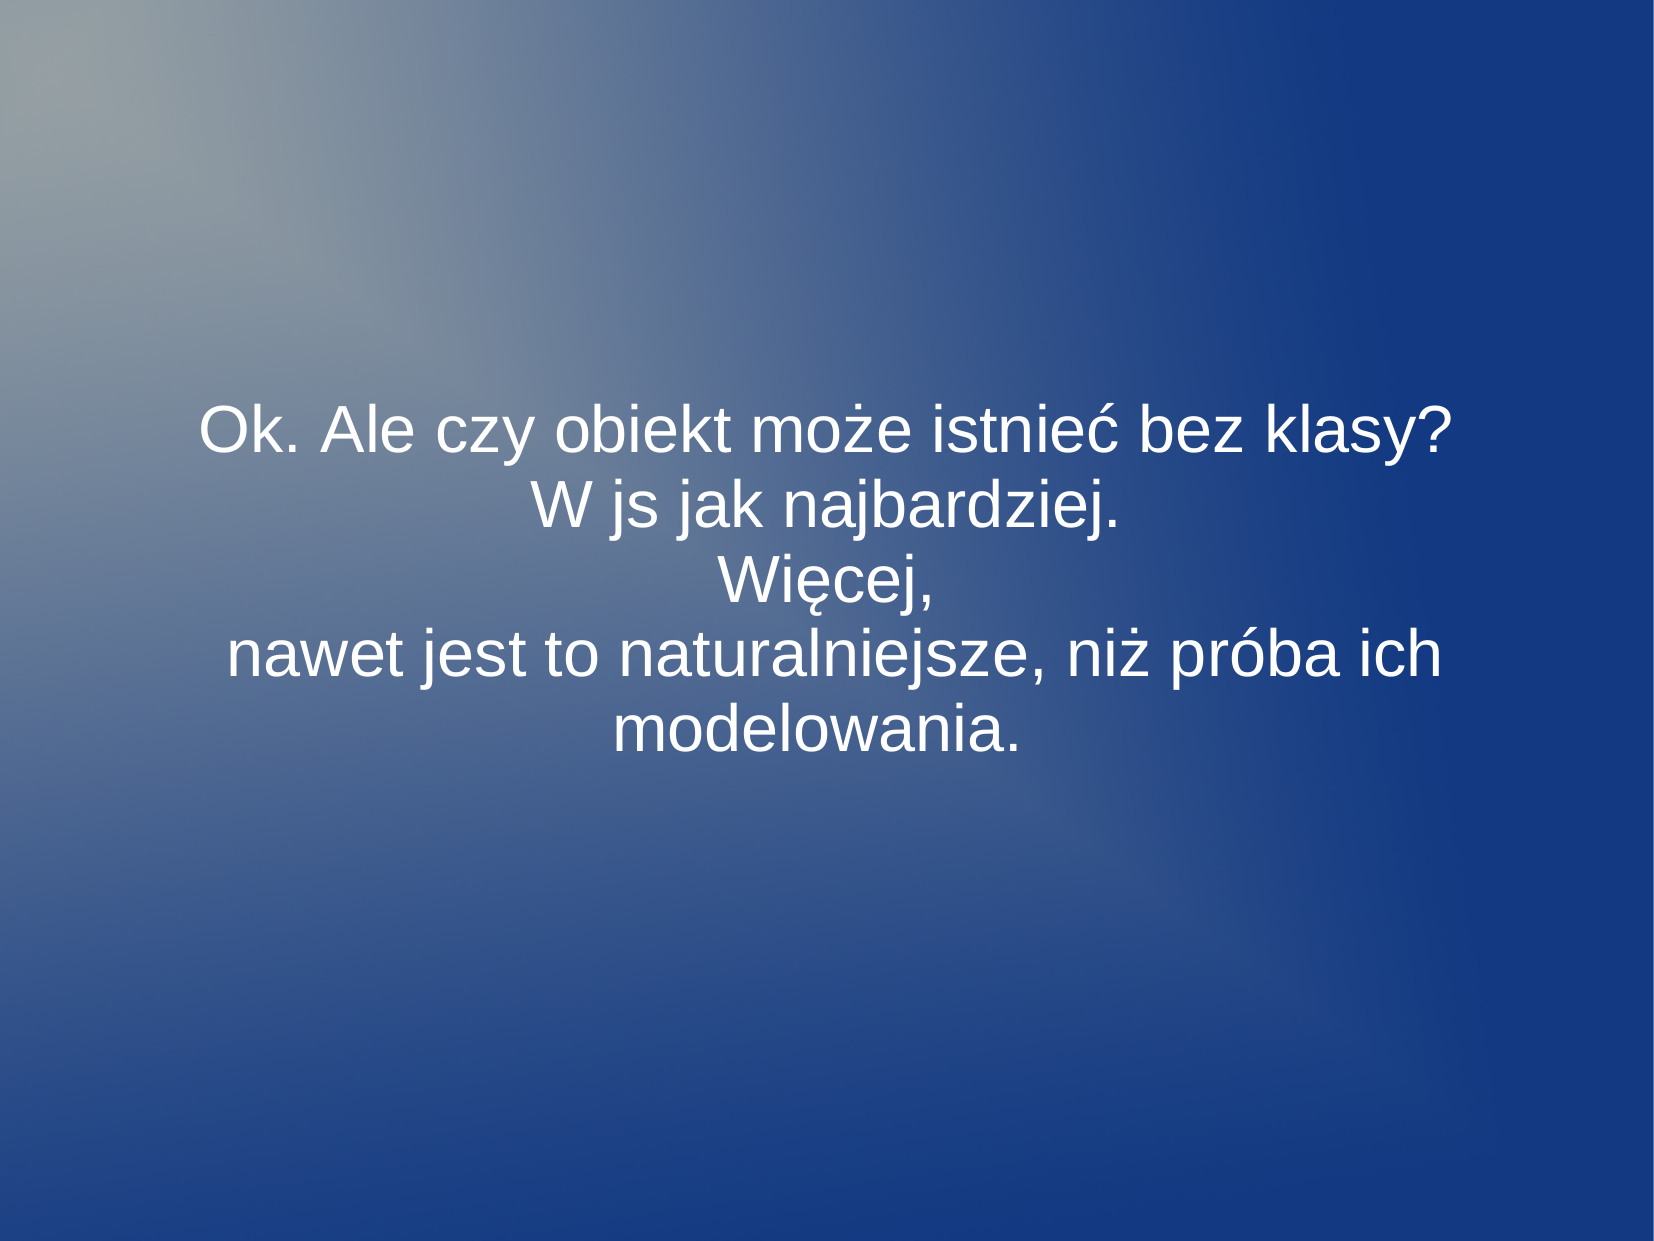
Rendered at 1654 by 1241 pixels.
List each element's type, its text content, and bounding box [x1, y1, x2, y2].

picture [0, 0, 1654, 1241]
subtitle Ok. Ale czy obiekt może istnieć bez klasy? W js jak najbardziej. Więcej, nawet jest to naturalniejsze, niż próba ich modelowania. [82, 49, 1571, 1109]
